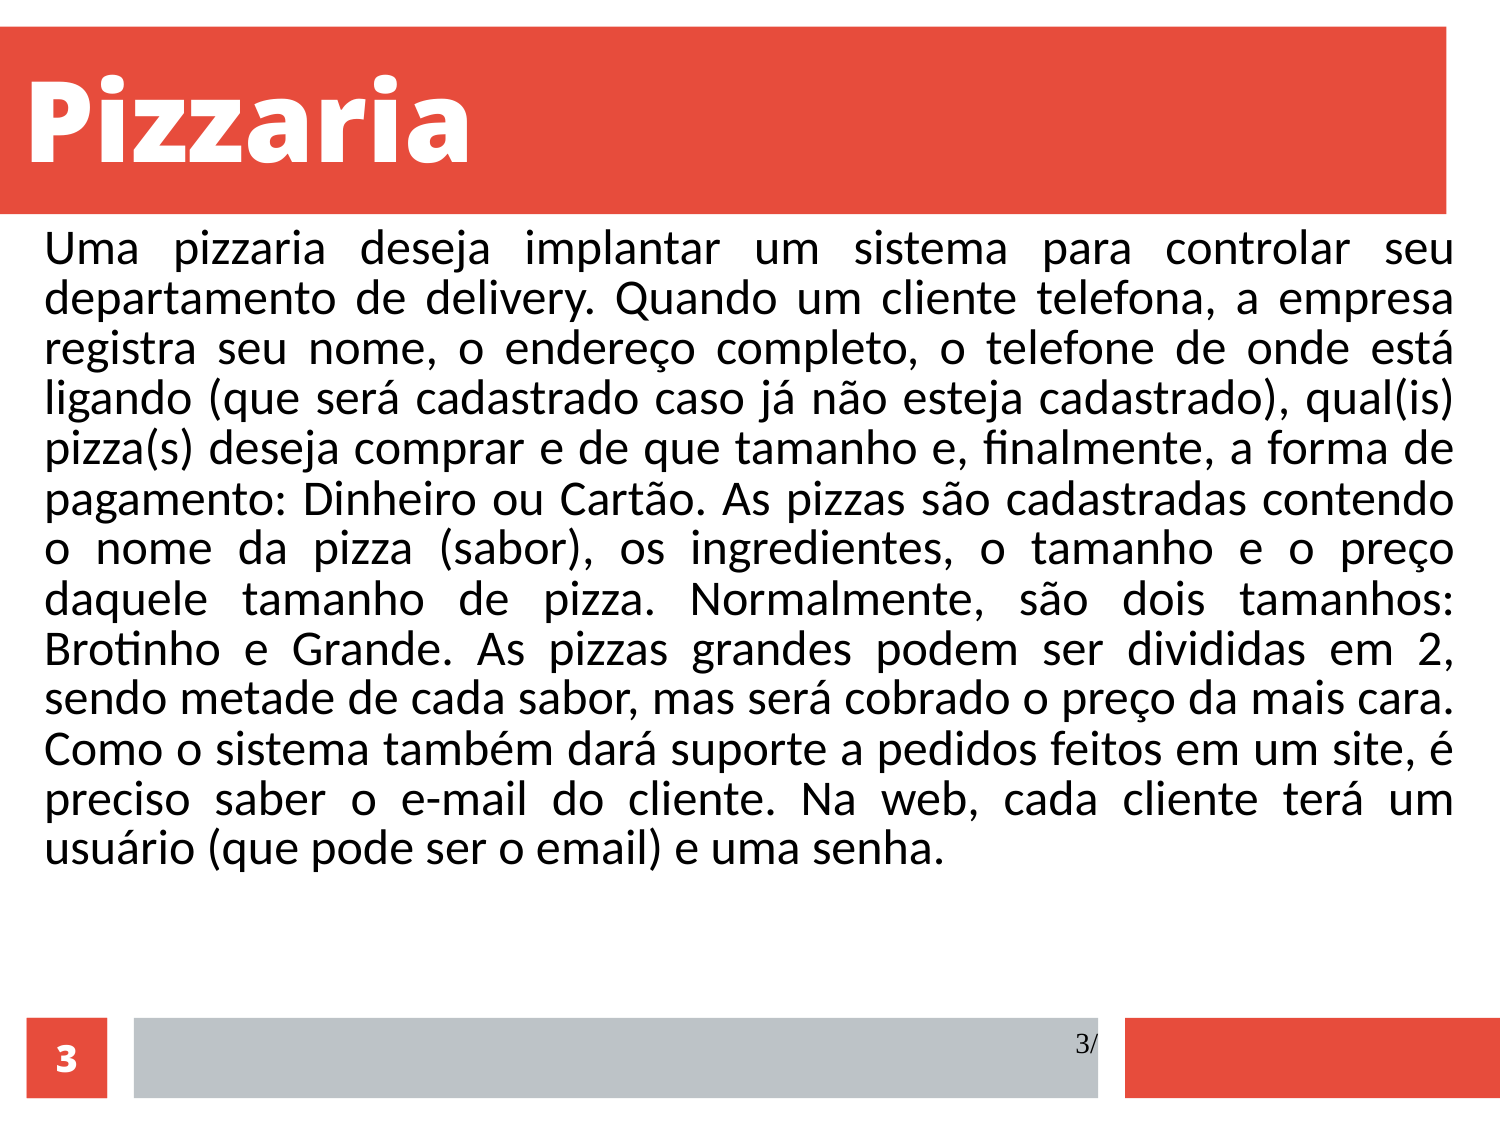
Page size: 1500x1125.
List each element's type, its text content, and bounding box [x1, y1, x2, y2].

title Pizzaria [23, 42, 1418, 194]
list Uma pizzaria deseja implantar um sistema para controlar seu departamento de delivery. Quando um cliente telefona, a empresa registra seu nome, o endereço completo, o telefone de onde está ligando (que será cadastrado caso já não esteja cadastrado), qual(is) pizza(s) deseja comprar e de que tamanho e, finalmente, a forma de pagamento: Dinheiro ou Cartão. As pizzas são cadastradas contendo o nome da pizza (sabor), os ingredientes, o tamanho e o preço daquele tamanho de pizza. Normalmente, são dois tamanhos: Brotinho e Grande. As pizzas grandes podem ser divididas em 2, sendo metade de cada sabor, mas será cobrado o preço da mais cara. Como o sistema também dará suporte a pedidos feitos em um site, é preciso saber o e-mail do cliente. Na web, cada cliente terá um usuário (que pode ser o email) e uma senha. [29, 219, 1471, 1094]
text_box <número>/ [1075, 1094, 1425, 1103]
